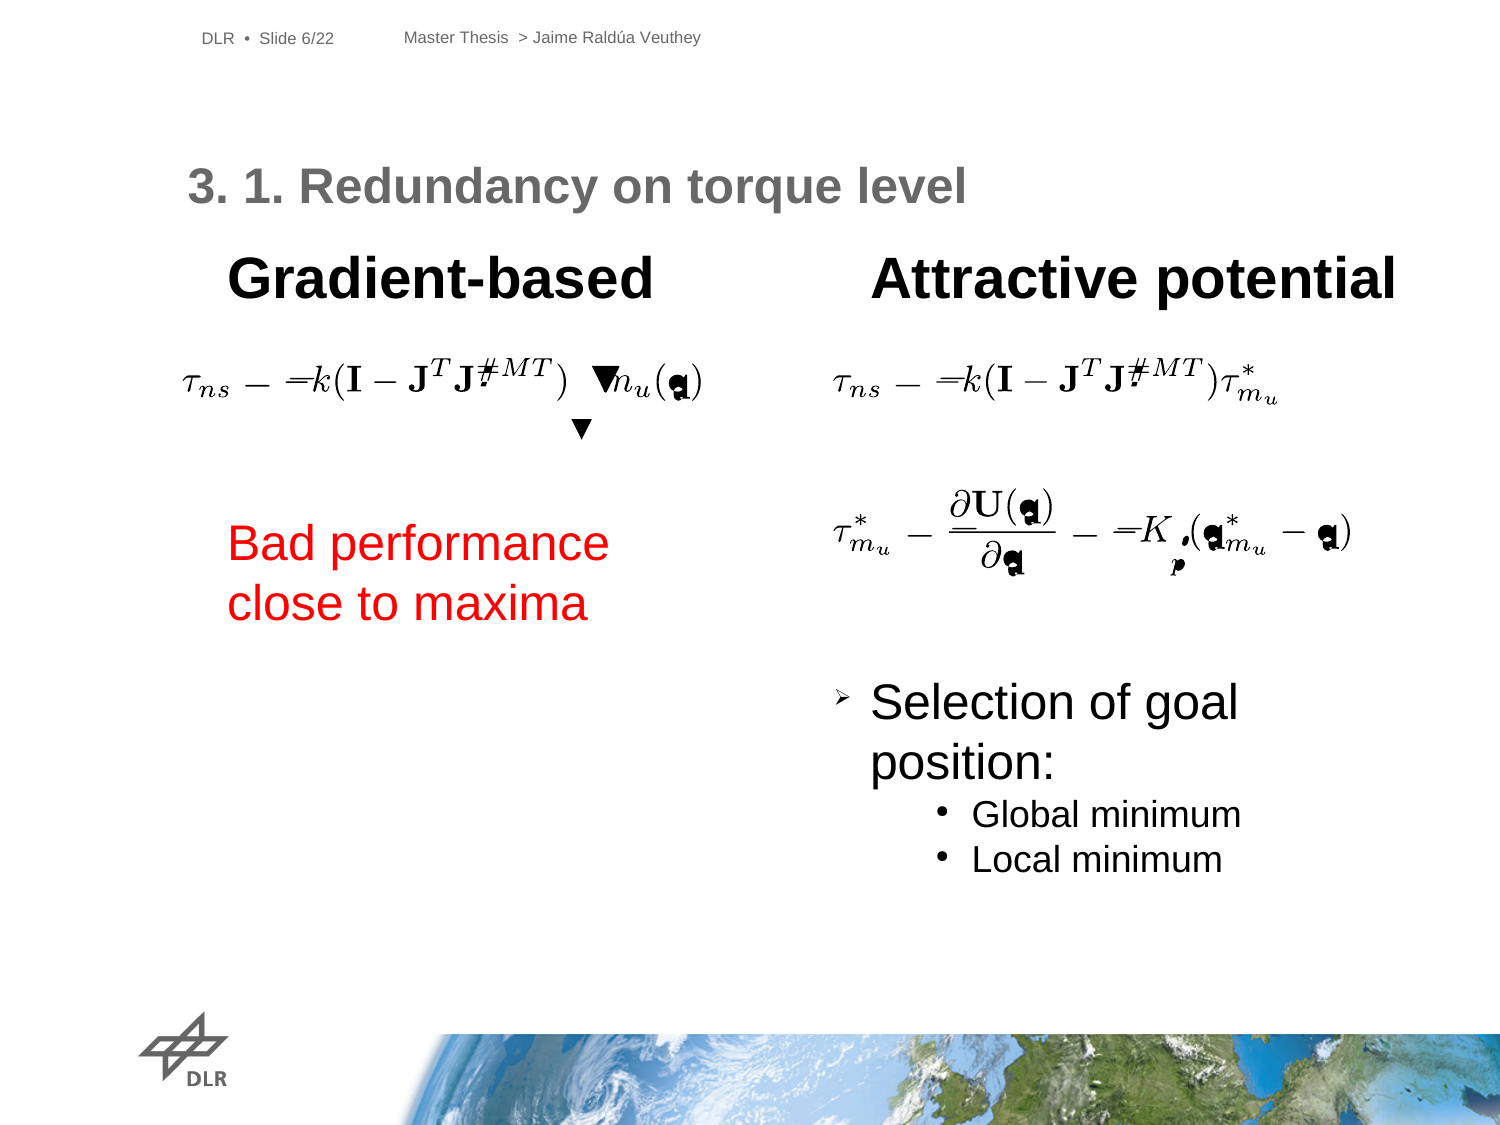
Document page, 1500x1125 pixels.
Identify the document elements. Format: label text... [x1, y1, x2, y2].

text_box [181, 357, 705, 401]
list Attractive potential Selection of goal position: Global minimum Local minimum [830, 239, 1443, 893]
picture [0, 1007, 1500, 1125]
text_box [832, 488, 1354, 577]
text_box [832, 357, 1279, 405]
title 3. 1. Redundancy on torque level [187, 153, 1392, 275]
text_box [571, 419, 592, 440]
list Gradient-based Bad performance close to maxima [187, 239, 800, 893]
